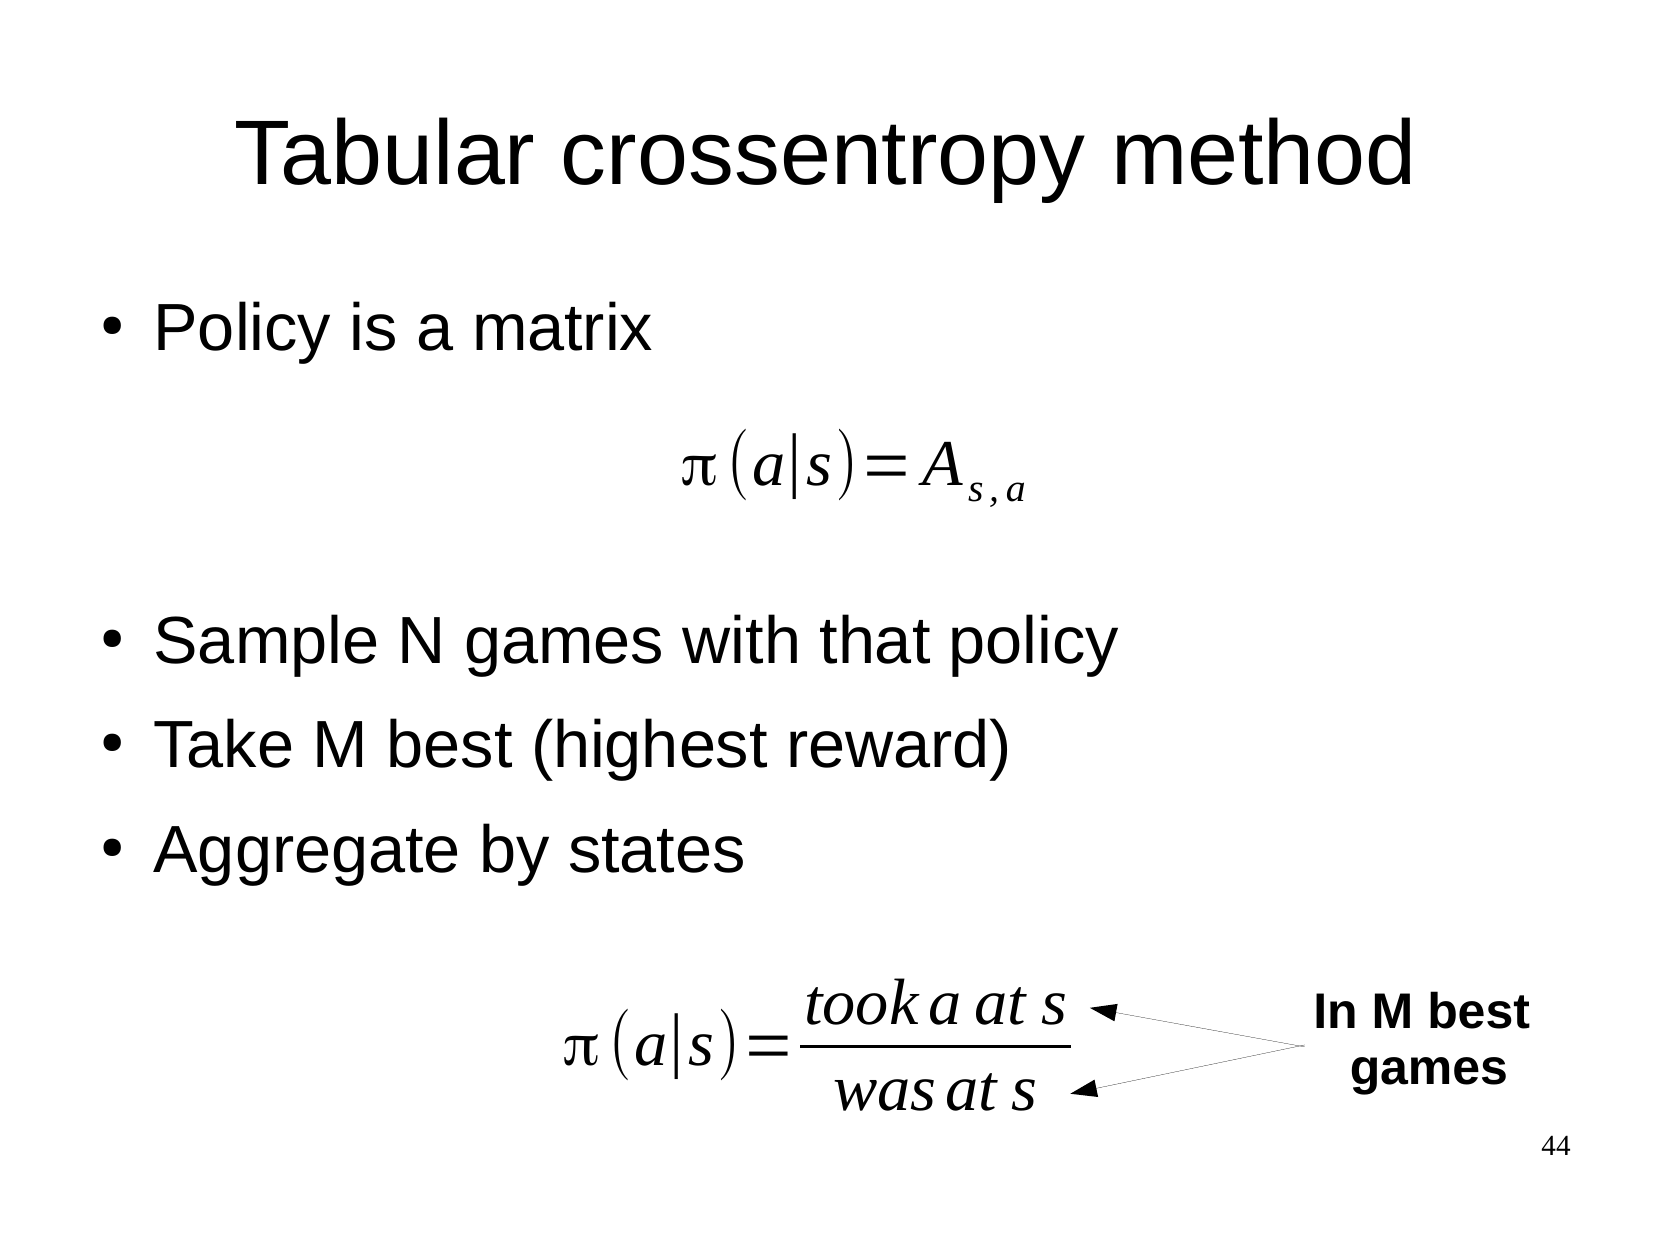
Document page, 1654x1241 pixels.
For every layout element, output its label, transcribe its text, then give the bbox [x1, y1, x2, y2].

text_box In M best games [1298, 976, 1546, 1104]
title Tabular crossentropy method [82, 49, 1571, 257]
list Policy is a matrix Sample N games with that policy Take M best (highest reward) Aggregate by states [82, 290, 1571, 1010]
chart [664, 423, 1041, 509]
chart [546, 966, 1090, 1124]
